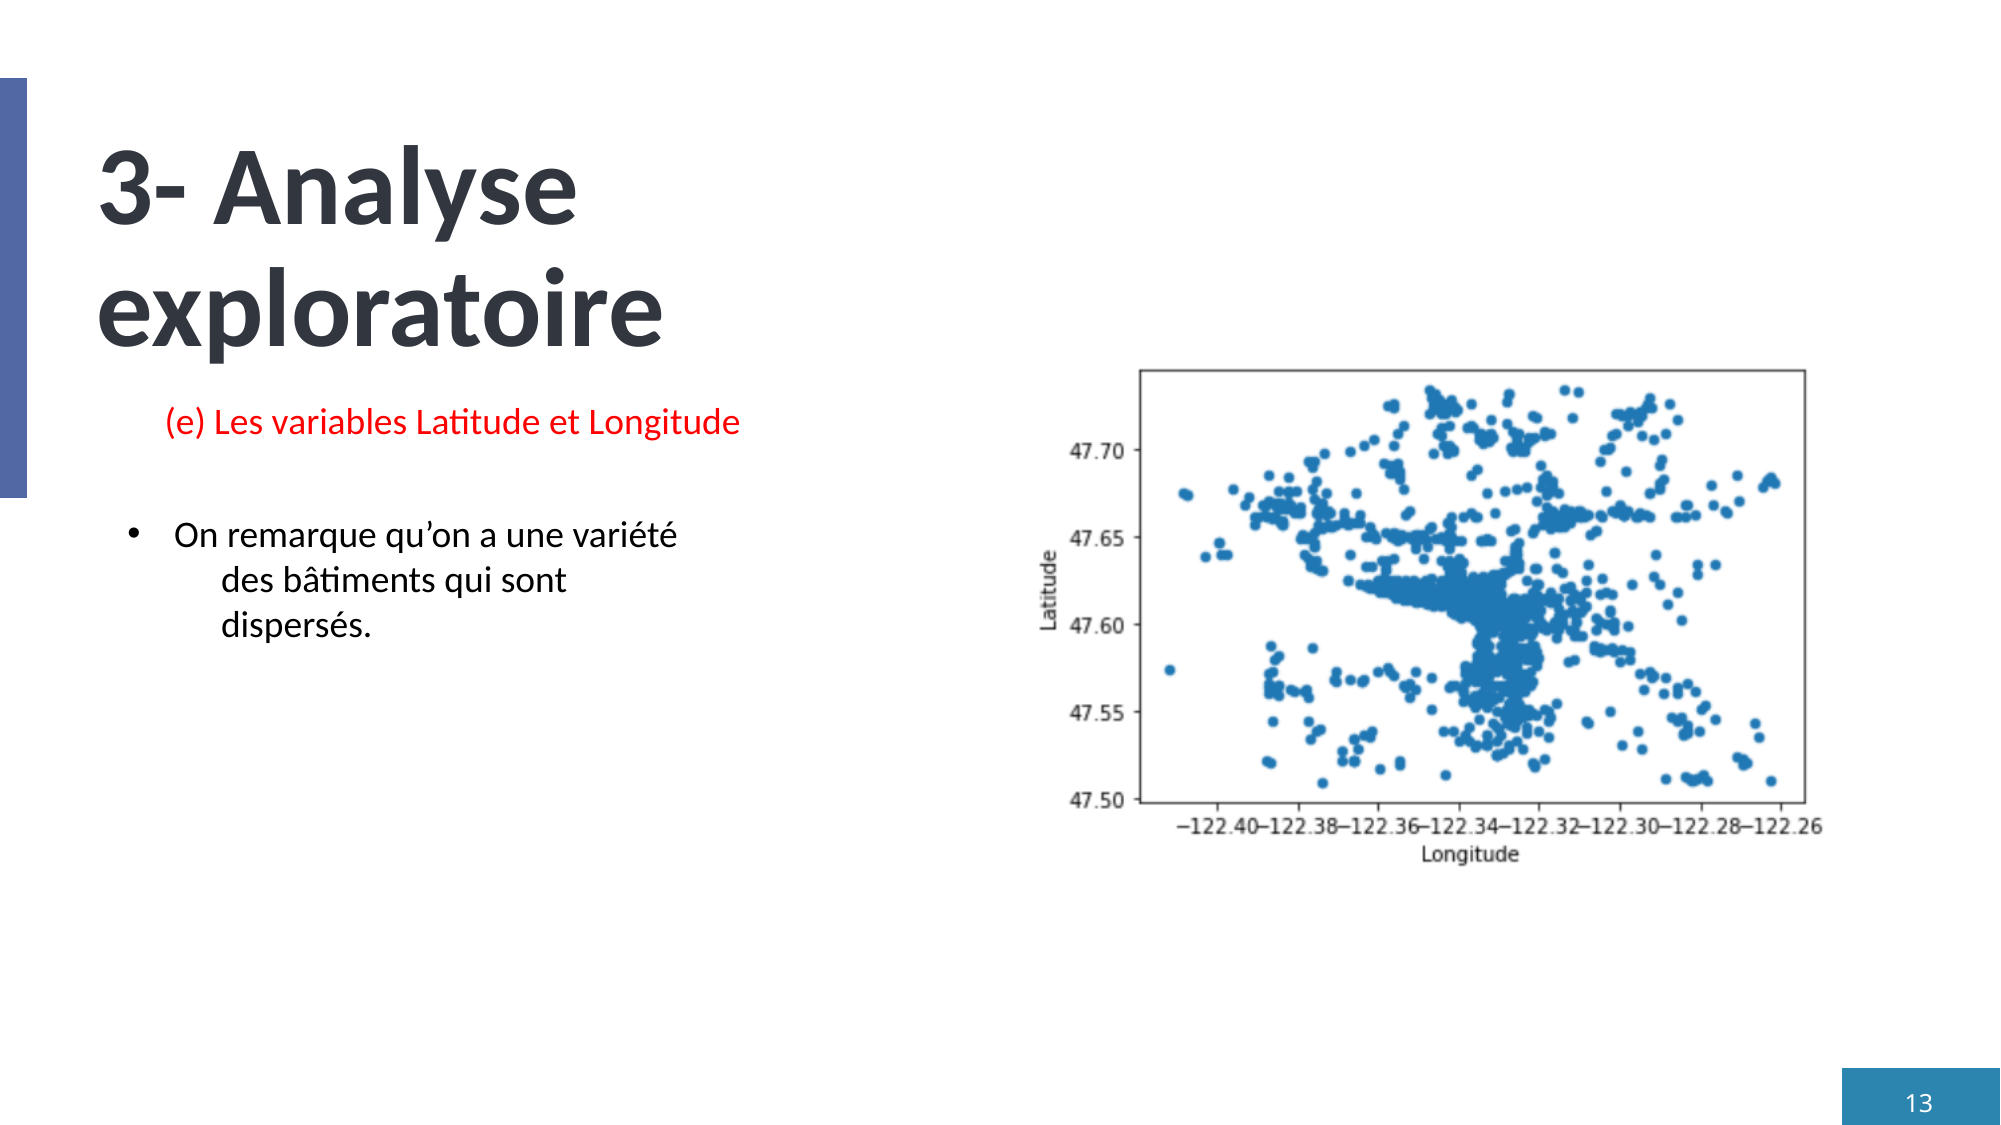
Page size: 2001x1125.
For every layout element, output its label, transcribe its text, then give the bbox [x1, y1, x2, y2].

title 3- Analyse exploratoire [81, 39, 929, 459]
picture [1017, 338, 1863, 875]
text_box On remarque qu’on a une variété des bâtiments qui sont dispersés. [112, 502, 721, 609]
text_box [1889, 1079, 1951, 1114]
text_box [81, 540, 636, 647]
text_box (e) Les variables Latitude et Longitude [149, 389, 1017, 451]
